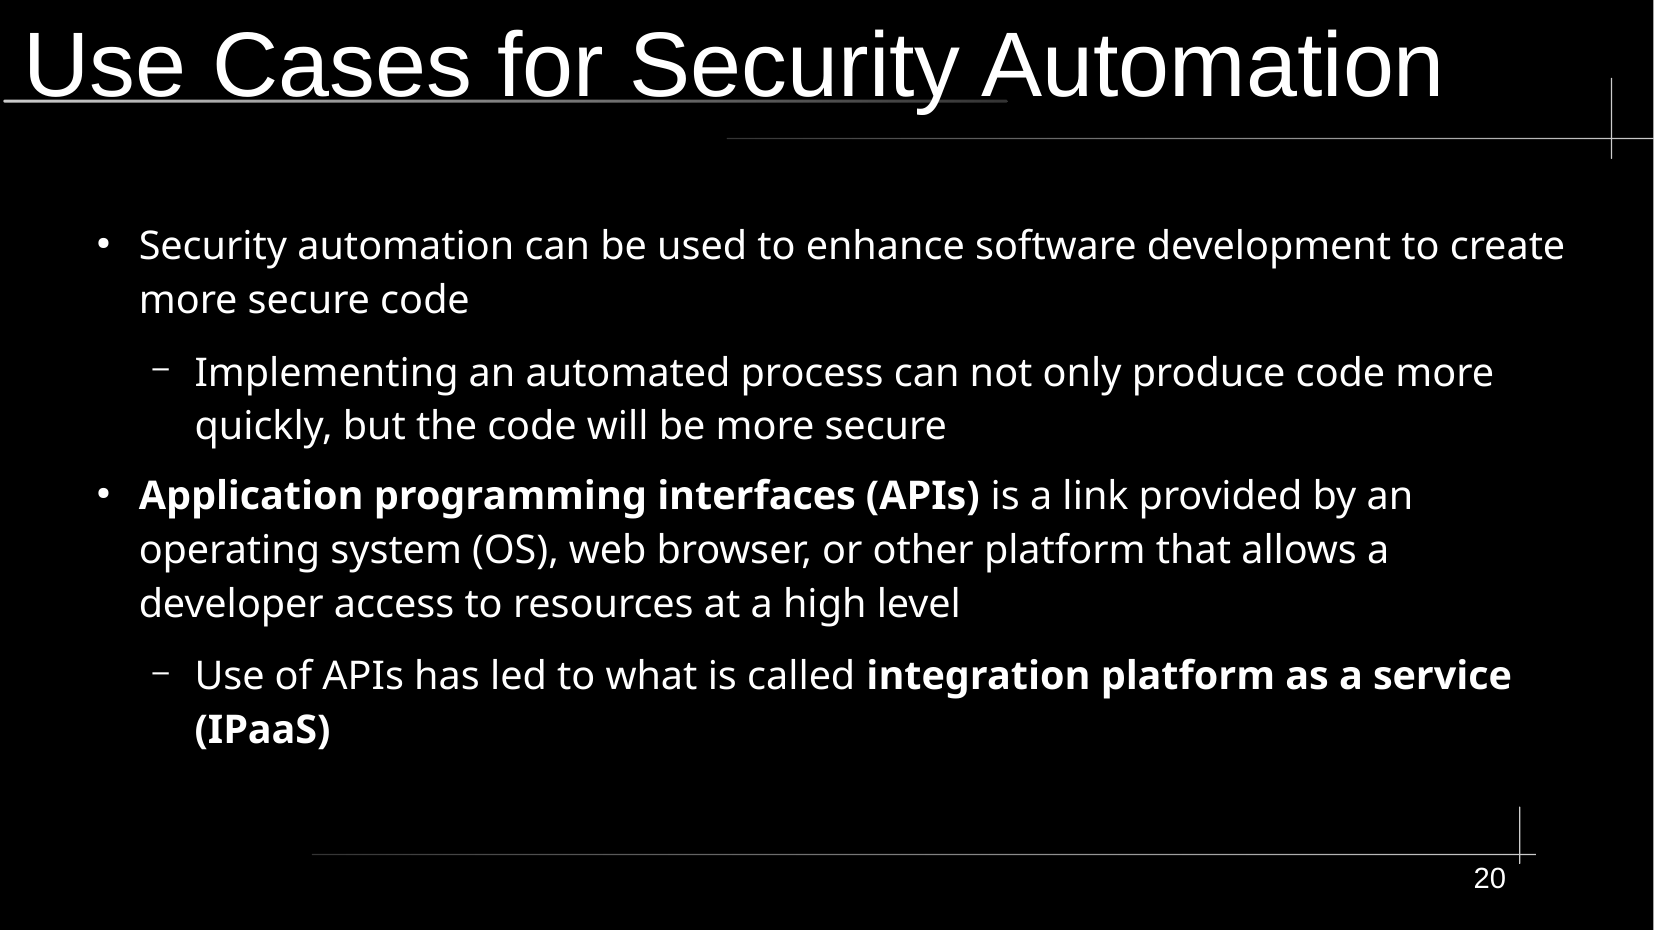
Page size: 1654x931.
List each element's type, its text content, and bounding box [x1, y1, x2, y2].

list Security automation can be used to enhance software development to create more secure code Implementing an automated process can not only produce code more quickly, but the code will be more secure Application programming interfaces (APIs) is a link provided by an operating system (OS), web browser, or other platform that allows a developer access to resources at a high level Use of APIs has led to what is called integration platform as a service (IPaaS) [82, 217, 1571, 758]
title Use Cases for Security Automation [23, 11, 1589, 119]
